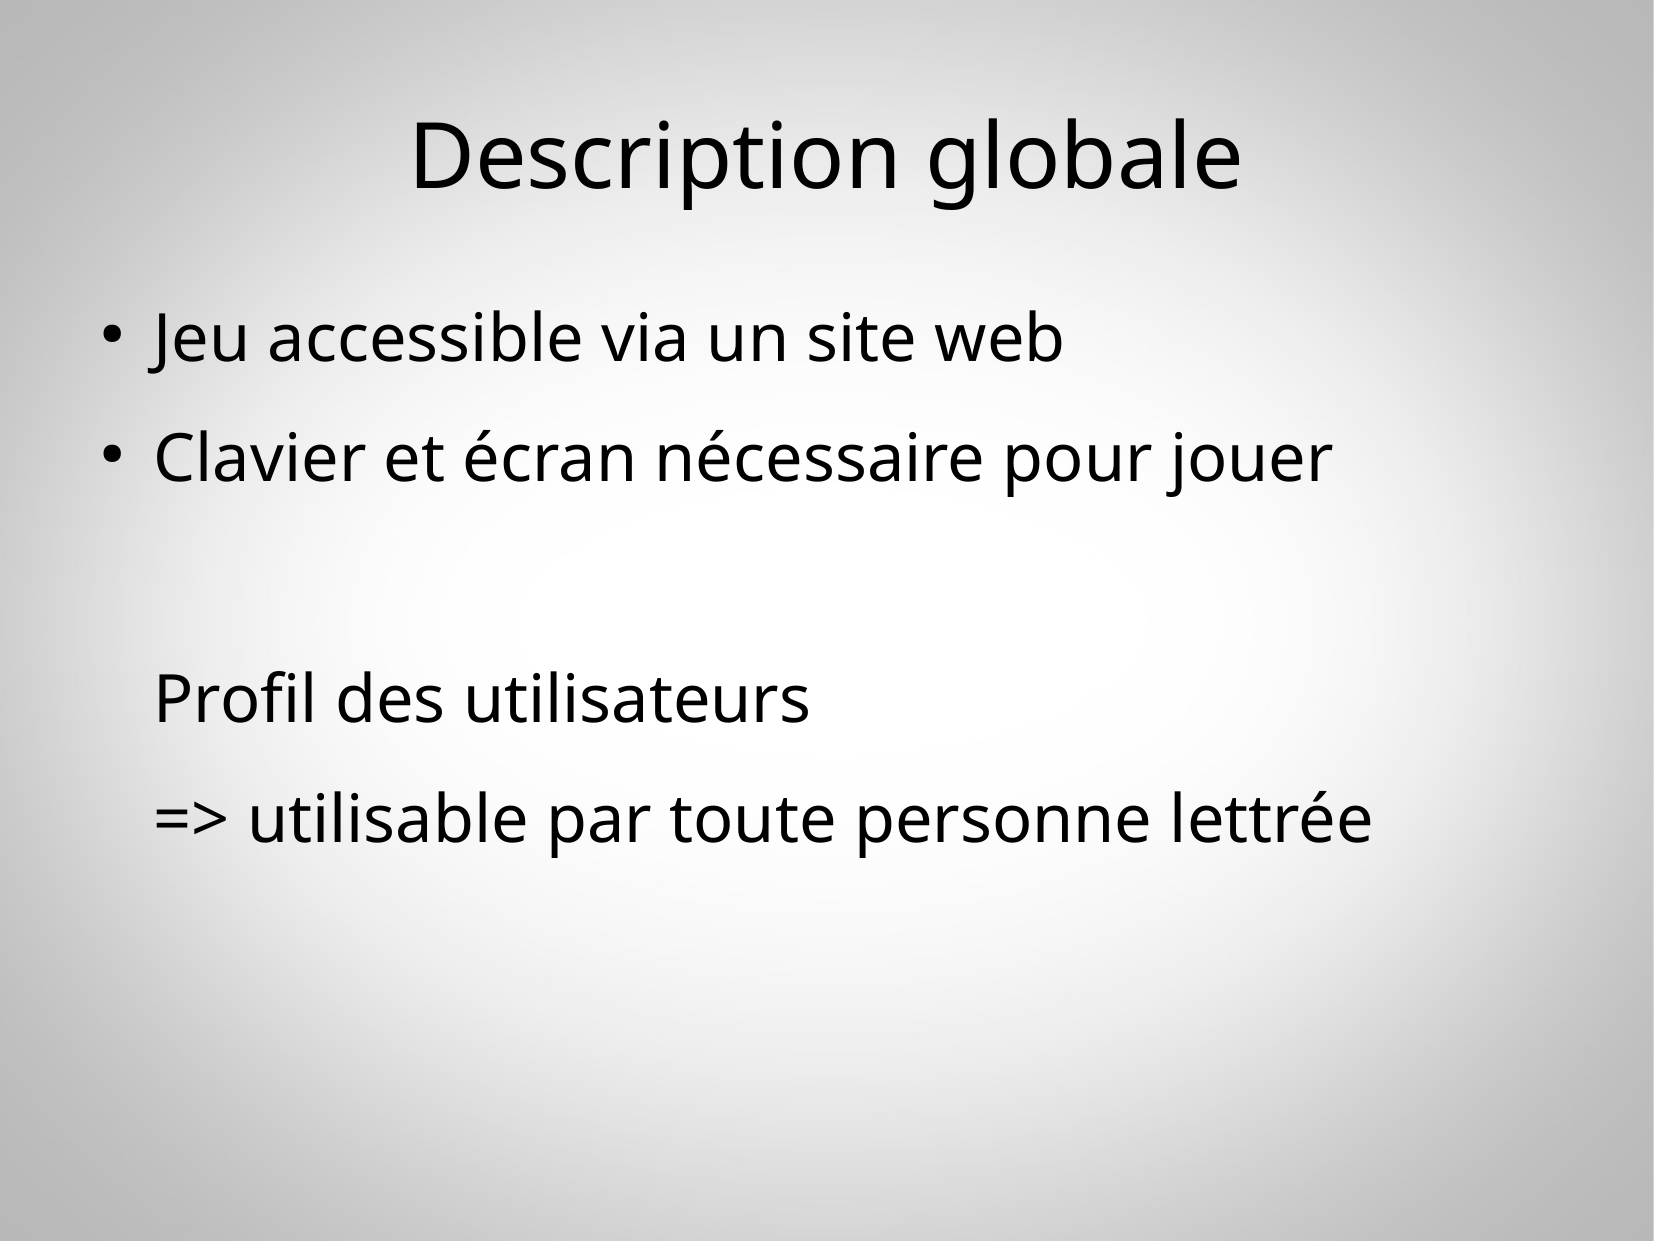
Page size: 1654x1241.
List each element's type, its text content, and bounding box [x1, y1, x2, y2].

title Description globale [82, 49, 1571, 257]
picture [0, 0, 1654, 1241]
list Jeu accessible via un site web Clavier et écran nécessaire pour jouer Profil des utilisateurs => utilisable par toute personne lettrée [82, 290, 1571, 1010]
